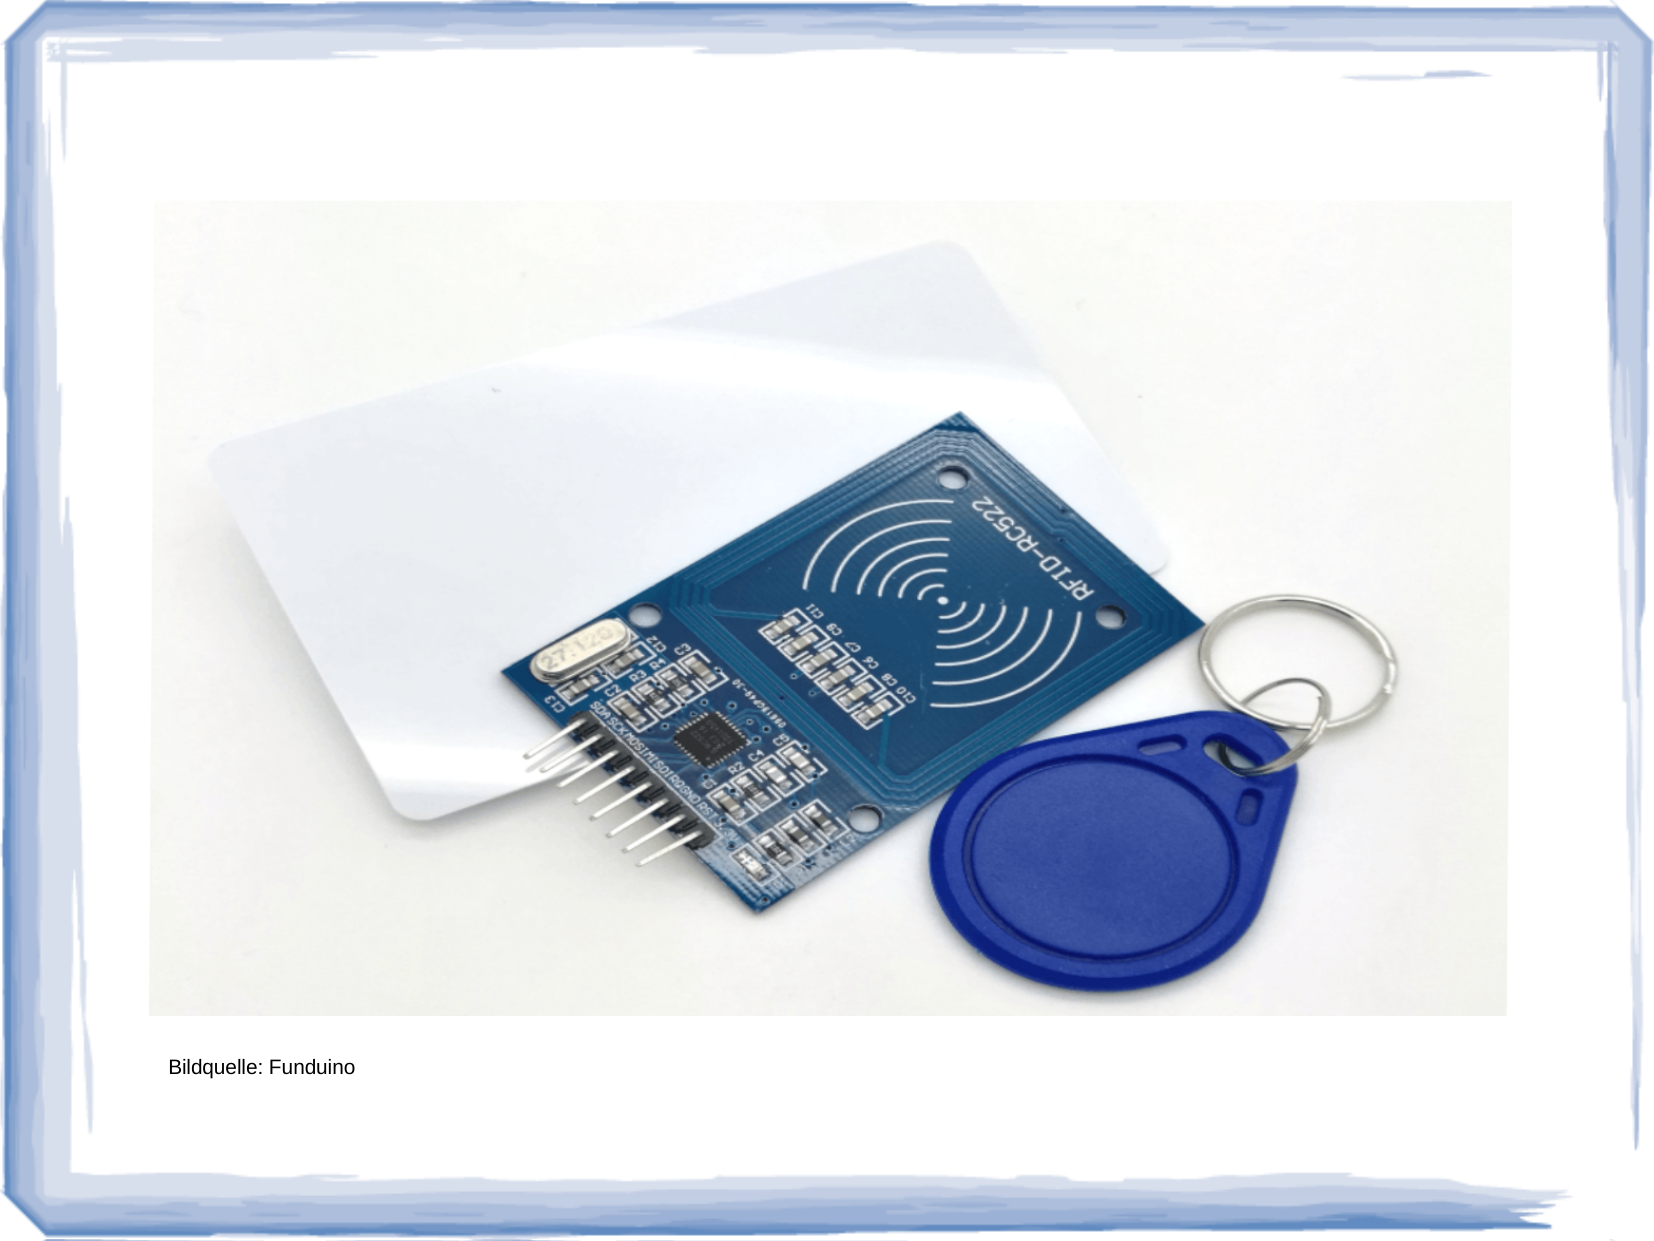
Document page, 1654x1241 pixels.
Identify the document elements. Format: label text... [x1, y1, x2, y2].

picture [0, 0, 1654, 1241]
text_box Bildquelle: Funduino [153, 1048, 1134, 1087]
